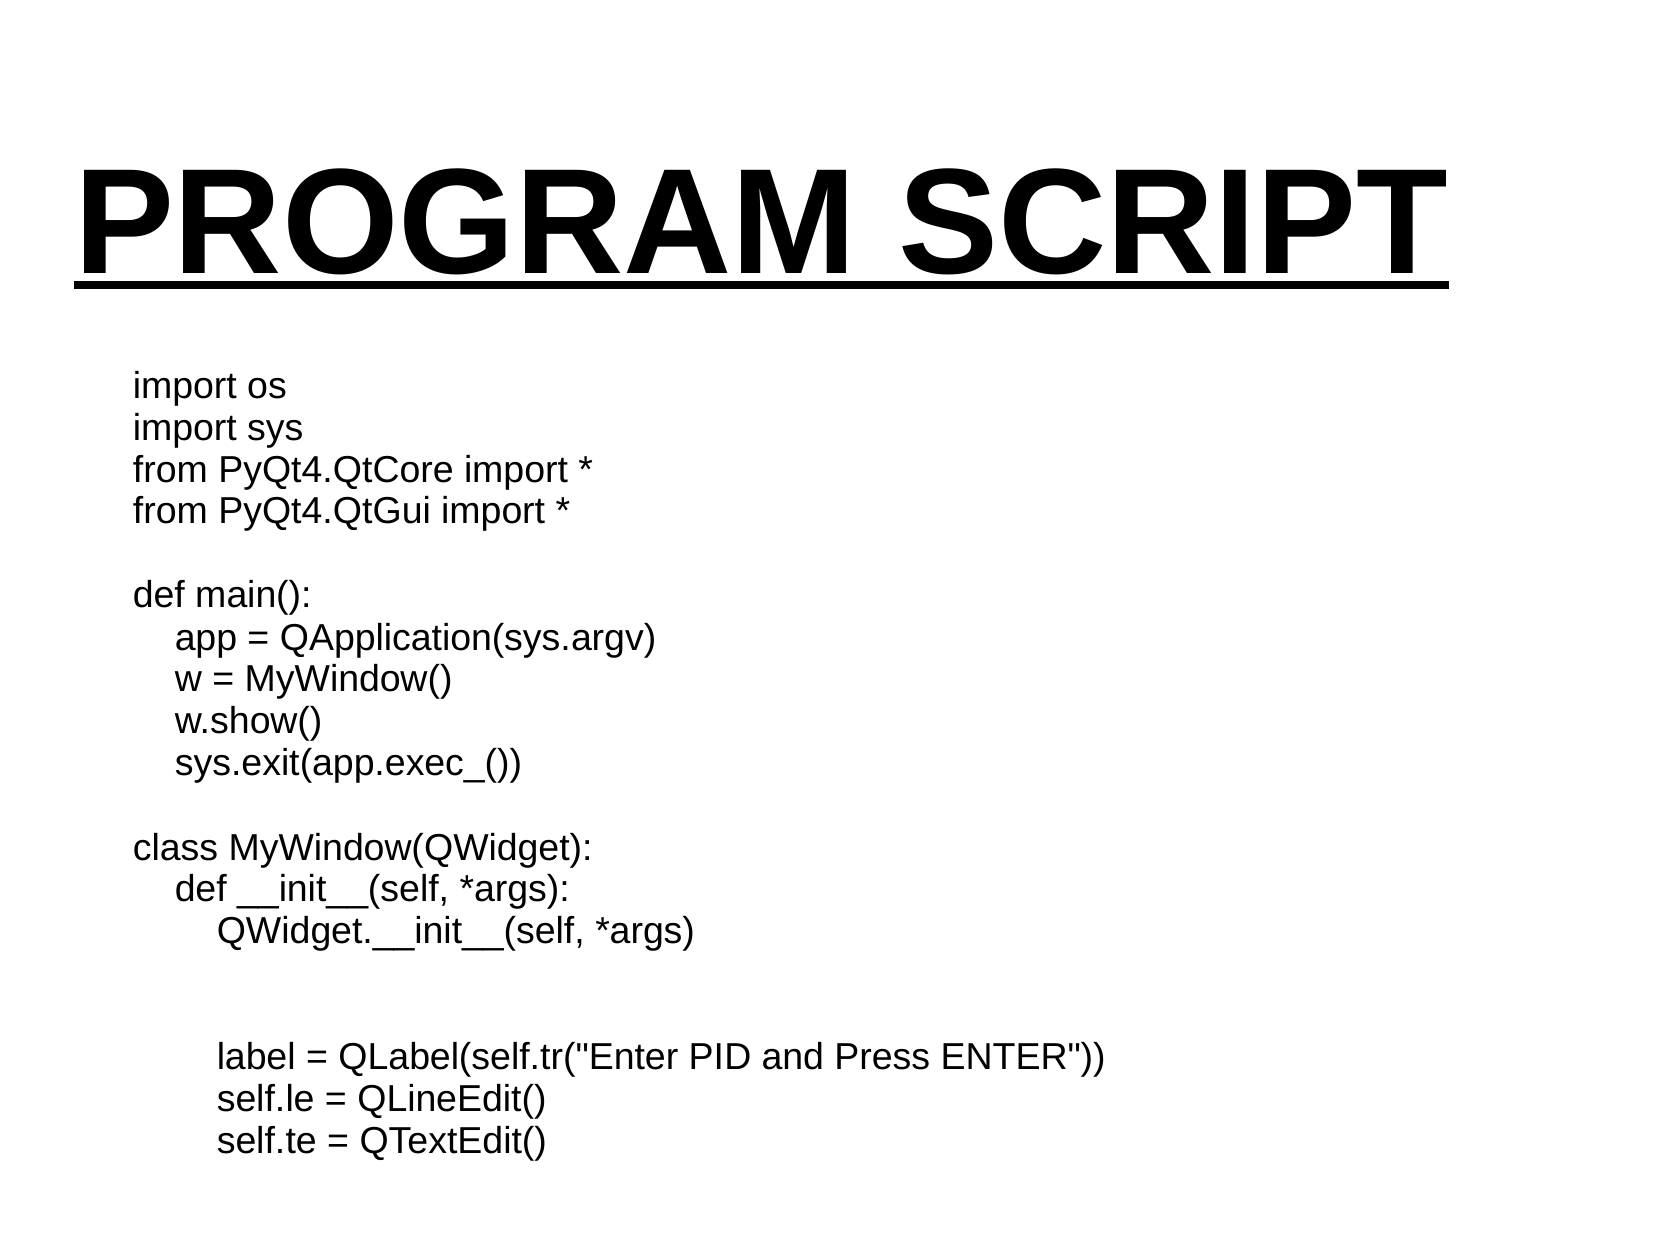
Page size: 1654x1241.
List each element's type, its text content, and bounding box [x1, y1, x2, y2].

text_box PROGRAM SCRIPT [59, 129, 1465, 313]
text_box import os import sys from PyQt4.QtCore import * from PyQt4.QtGui import * def main(): app = QApplication(sys.argv) w = MyWindow() w.show() sys.exit(app.exec_()) class MyWindow(QWidget): def __init__(self, *args): QWidget.__init__(self, *args) label = QLabel(self.tr("Enter PID and Press ENTER")) self.le = QLineEdit() self.te = QTextEdit() [118, 356, 1122, 1170]
